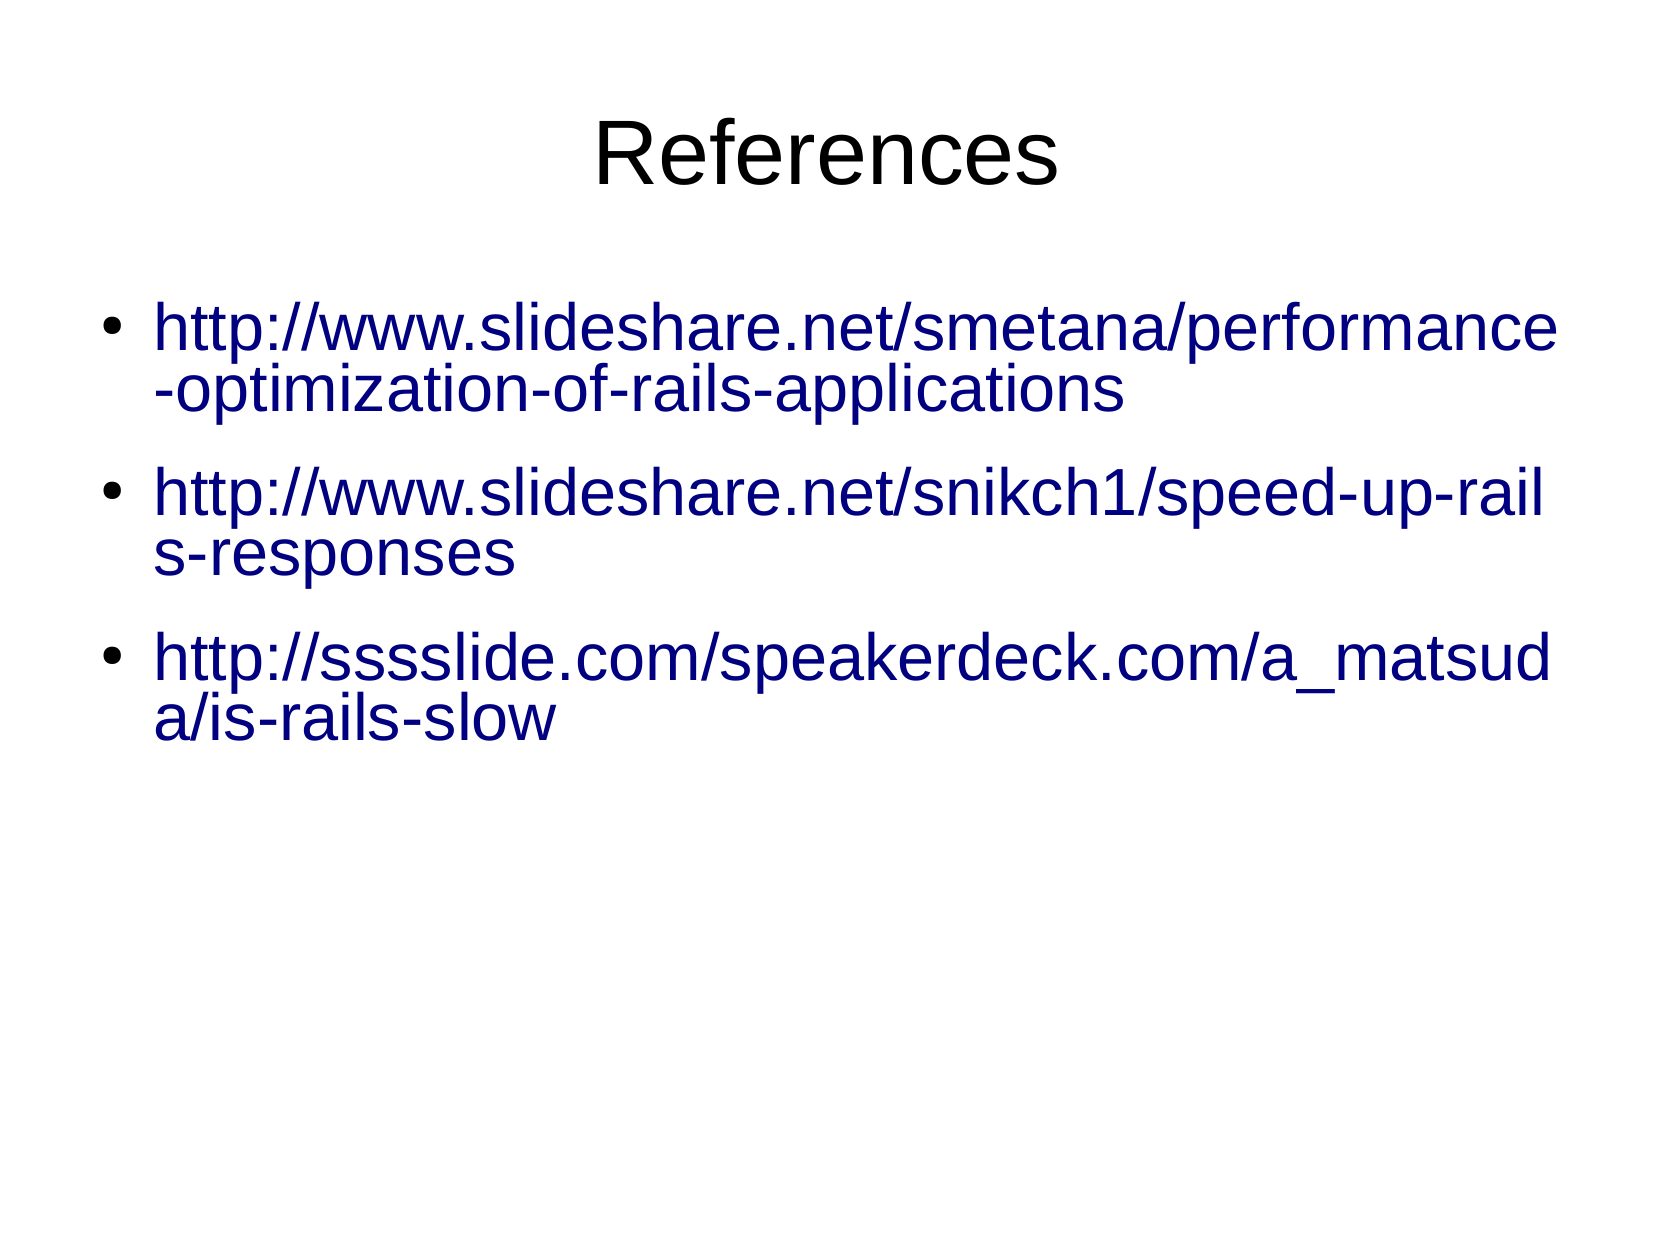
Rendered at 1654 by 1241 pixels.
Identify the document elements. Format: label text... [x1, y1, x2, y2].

list http://www.slideshare.net/smetana/performance-optimization-of-rails-applications http://www.slideshare.net/snikch1/speed-up-rails-responses http://sssslide.com/speakerdeck.com/a_matsuda/is-rails-slow [82, 290, 1571, 1010]
title References [82, 49, 1571, 257]
